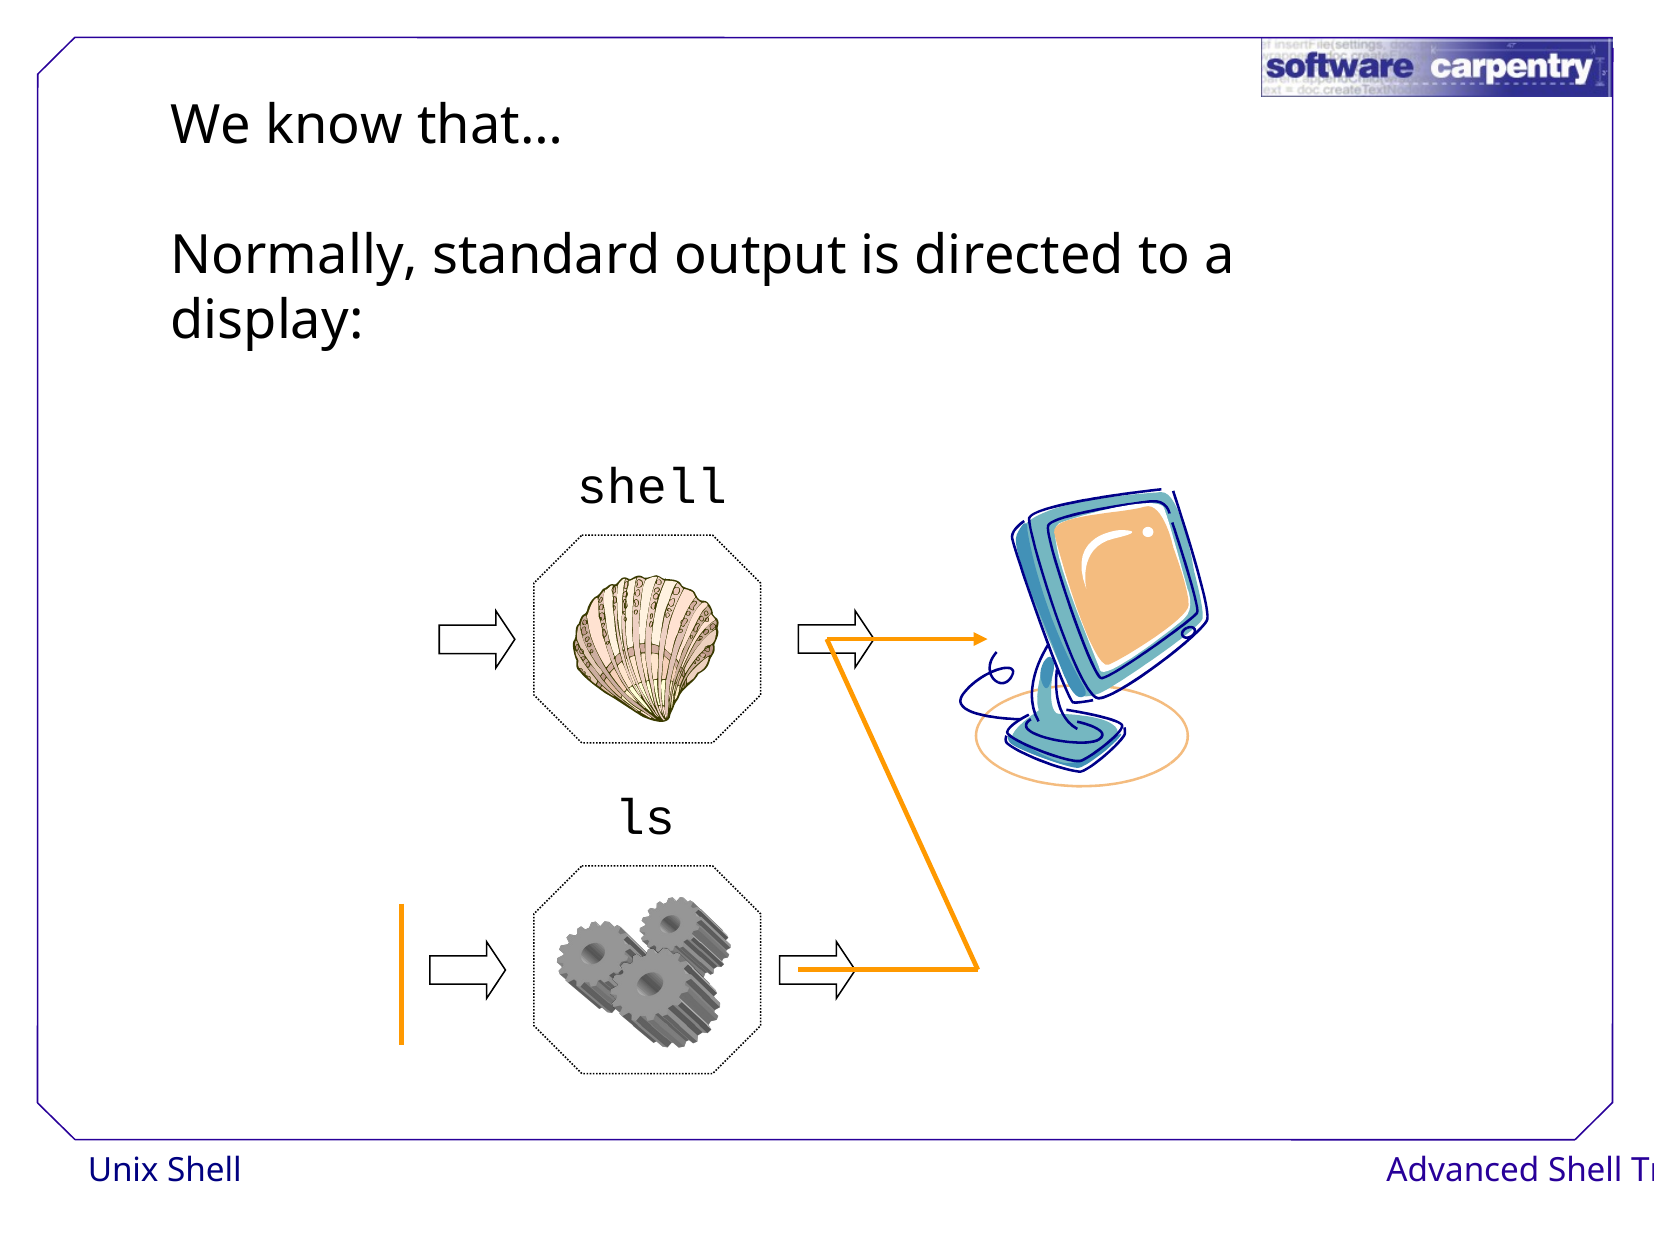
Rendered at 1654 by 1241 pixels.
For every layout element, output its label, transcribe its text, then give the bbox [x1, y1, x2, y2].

picture [1261, 39, 1613, 97]
text_box [641, 898, 700, 950]
text_box [611, 949, 691, 1020]
text_box shell [562, 431, 771, 526]
text_box ls [599, 762, 695, 857]
text_box [558, 922, 630, 986]
text_box We know that… Normally, standard output is directed to a display: [155, 81, 1385, 357]
picture [571, 573, 721, 727]
picture [959, 488, 1209, 788]
